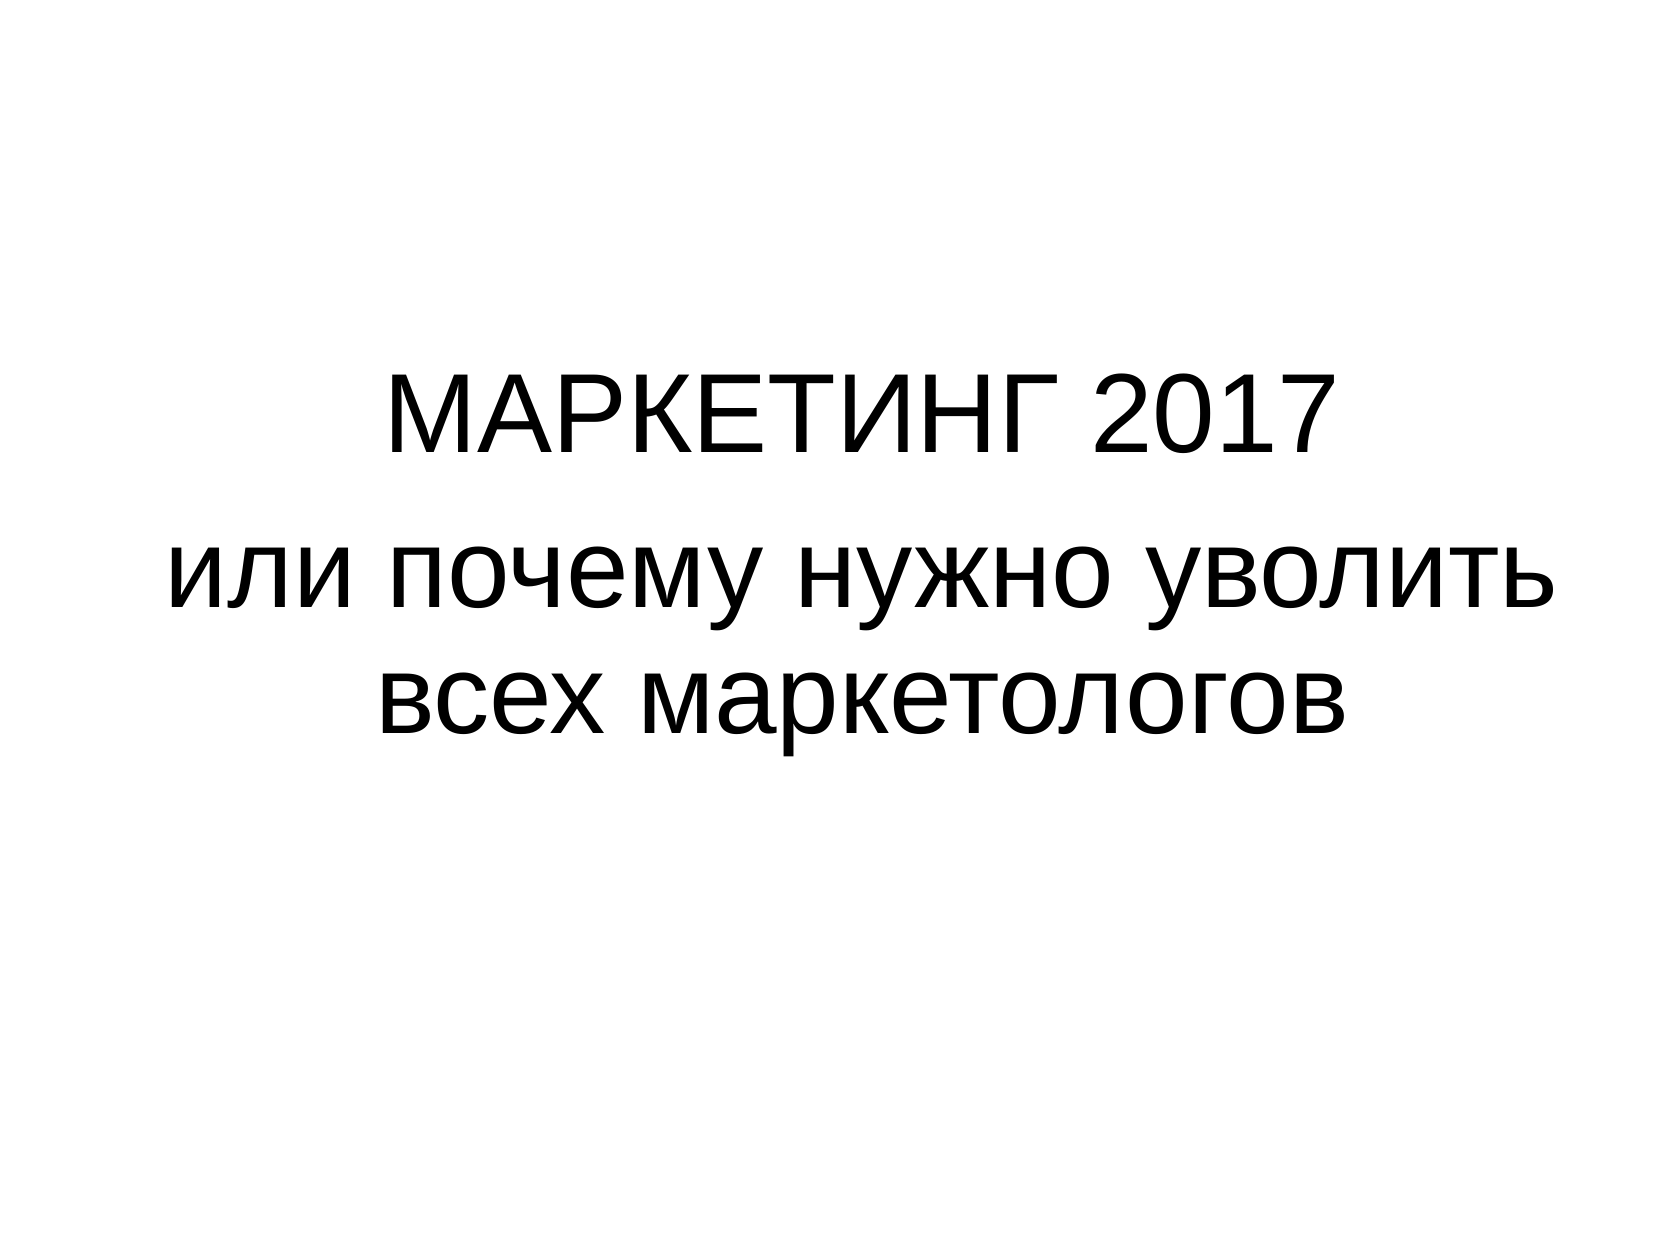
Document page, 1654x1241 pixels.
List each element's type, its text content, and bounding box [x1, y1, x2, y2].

list МАРКЕТИНГ 2017 или почему нужно уволить всех маркетологов [82, 350, 1571, 1170]
